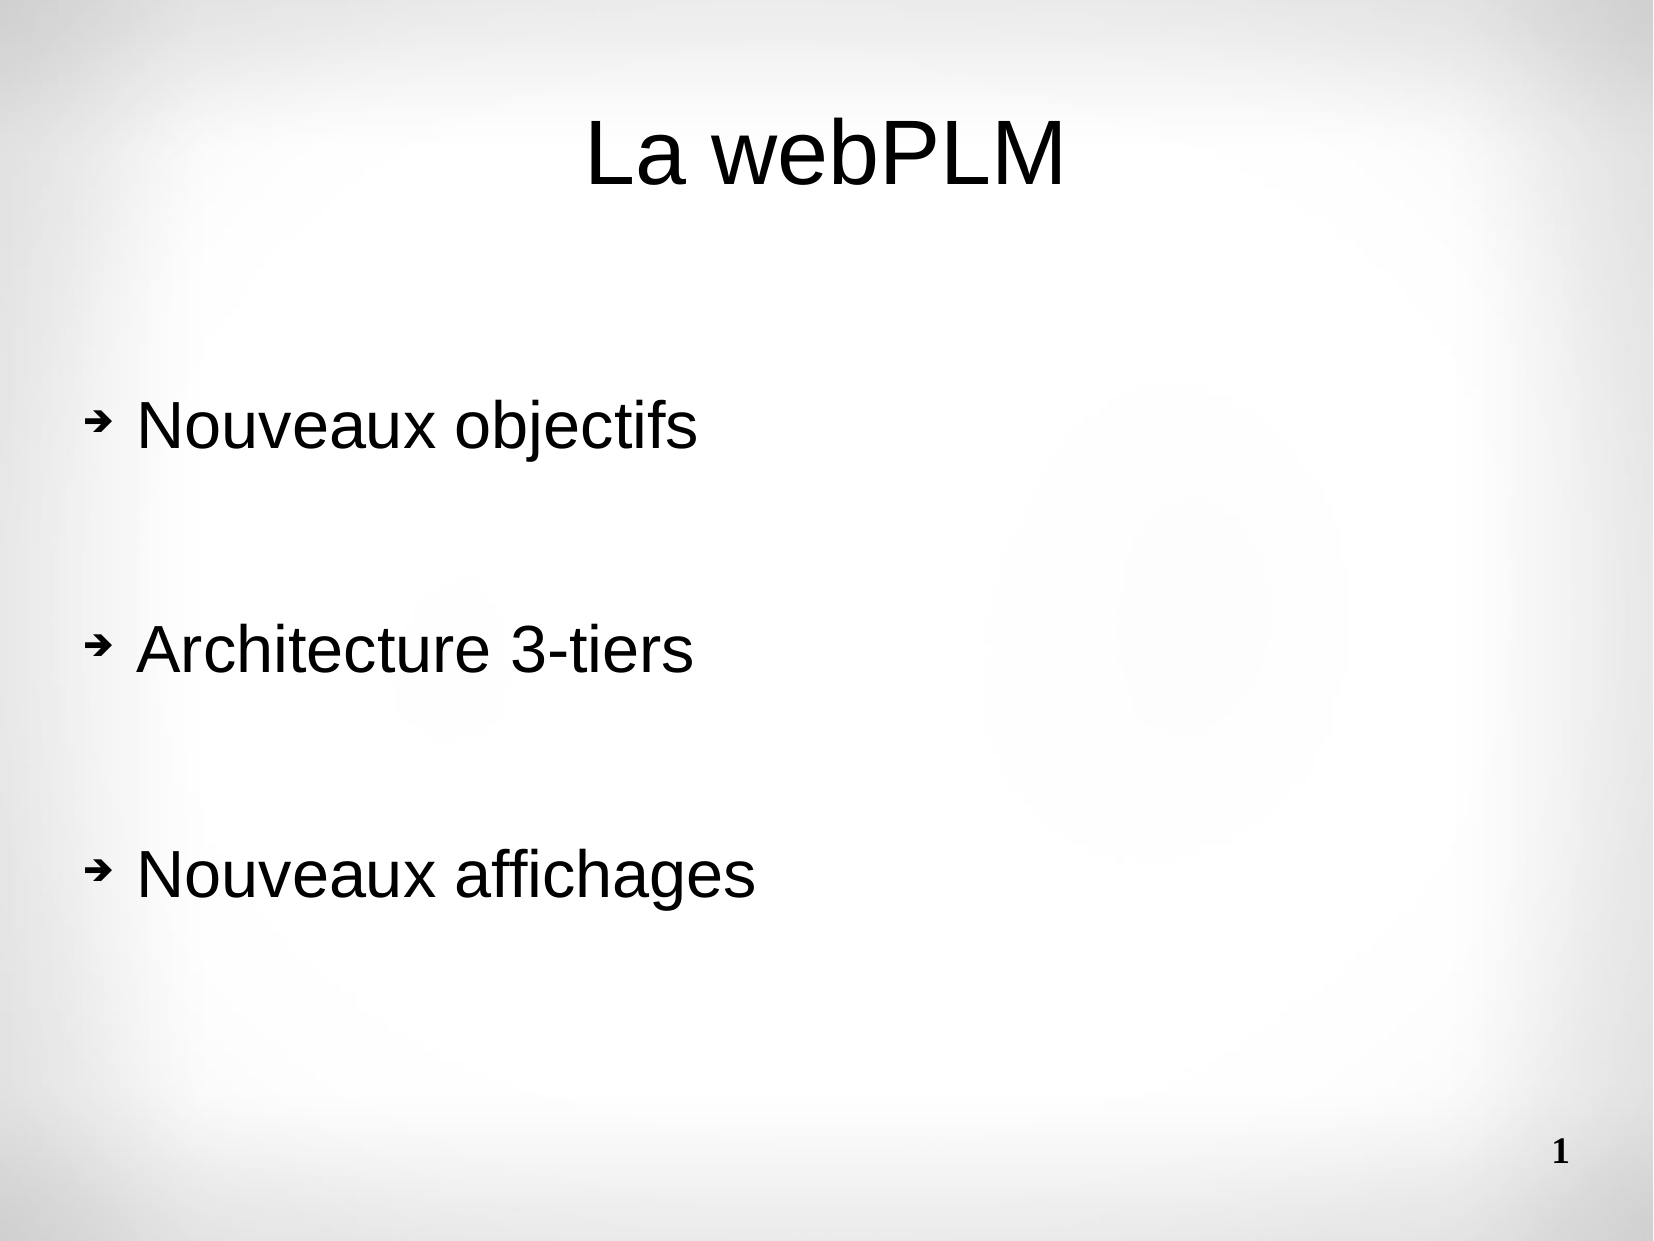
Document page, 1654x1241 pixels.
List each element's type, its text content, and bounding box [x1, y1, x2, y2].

title La webPLM [82, 49, 1571, 257]
picture [0, 0, 1654, 1241]
subtitle Nouveaux objectifs Architecture 3-tiers Nouveaux affichages [82, 290, 1571, 1010]
